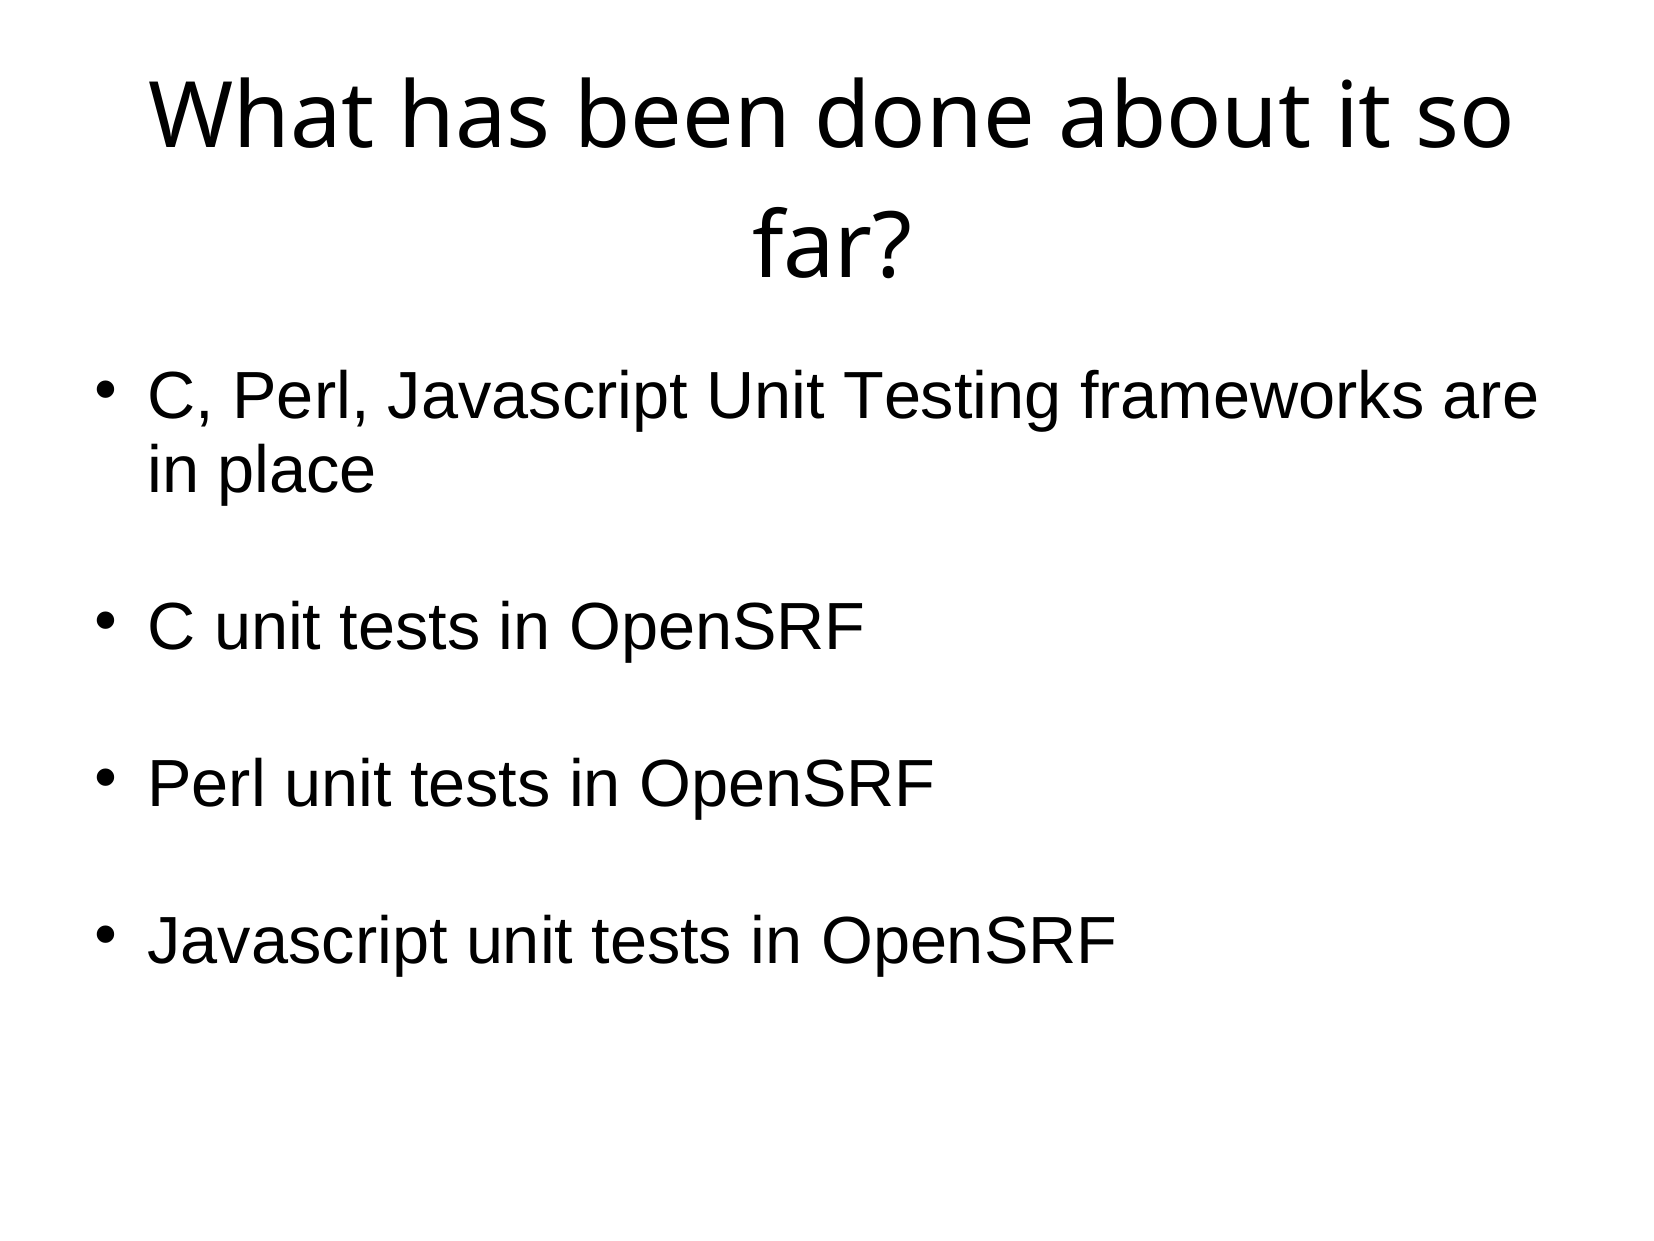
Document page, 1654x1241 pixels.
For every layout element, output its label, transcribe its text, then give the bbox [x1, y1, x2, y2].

list C, Perl, Javascript Unit Testing frameworks are in place C unit tests in OpenSRF Perl unit tests in OpenSRF Javascript unit tests in OpenSRF [76, 354, 1565, 1173]
title What has been done about it so far? [88, 36, 1577, 296]
